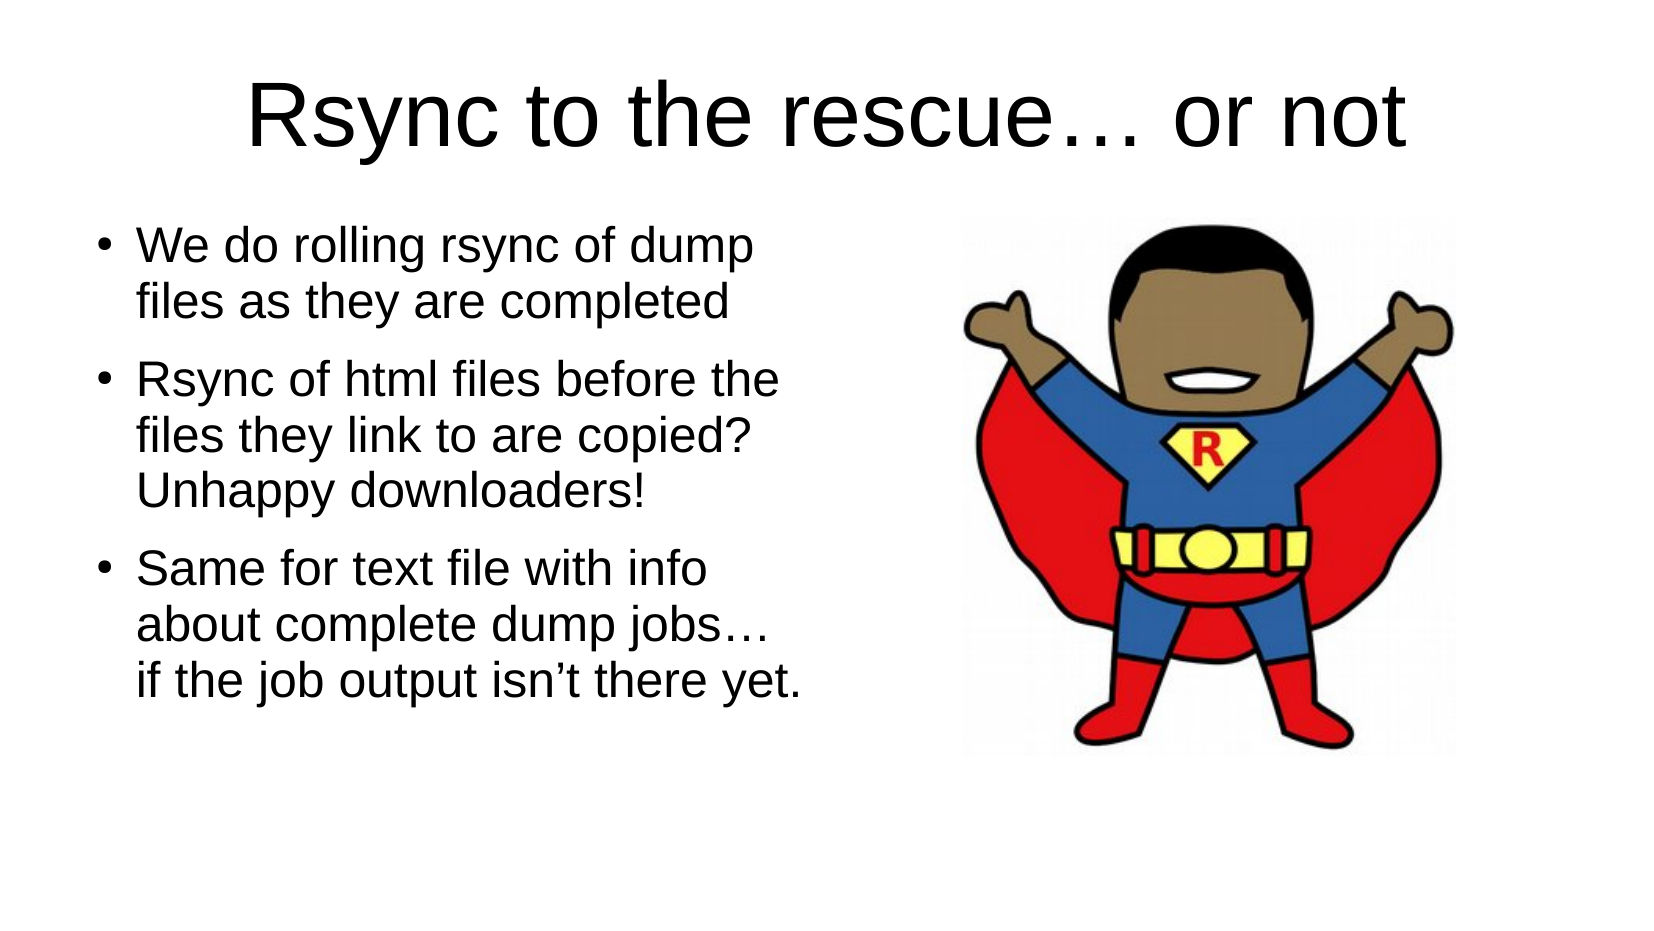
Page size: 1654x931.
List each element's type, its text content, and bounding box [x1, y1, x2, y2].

picture [961, 217, 1456, 758]
list We do rolling rsync of dump files as they are completed Rsync of html files before the files they link to are copied? Unhappy downloaders! Same for text file with info about complete dump jobs… if the job output isn’t there yet. [82, 217, 809, 758]
title Rsync to the rescue… or not [82, 37, 1571, 193]
